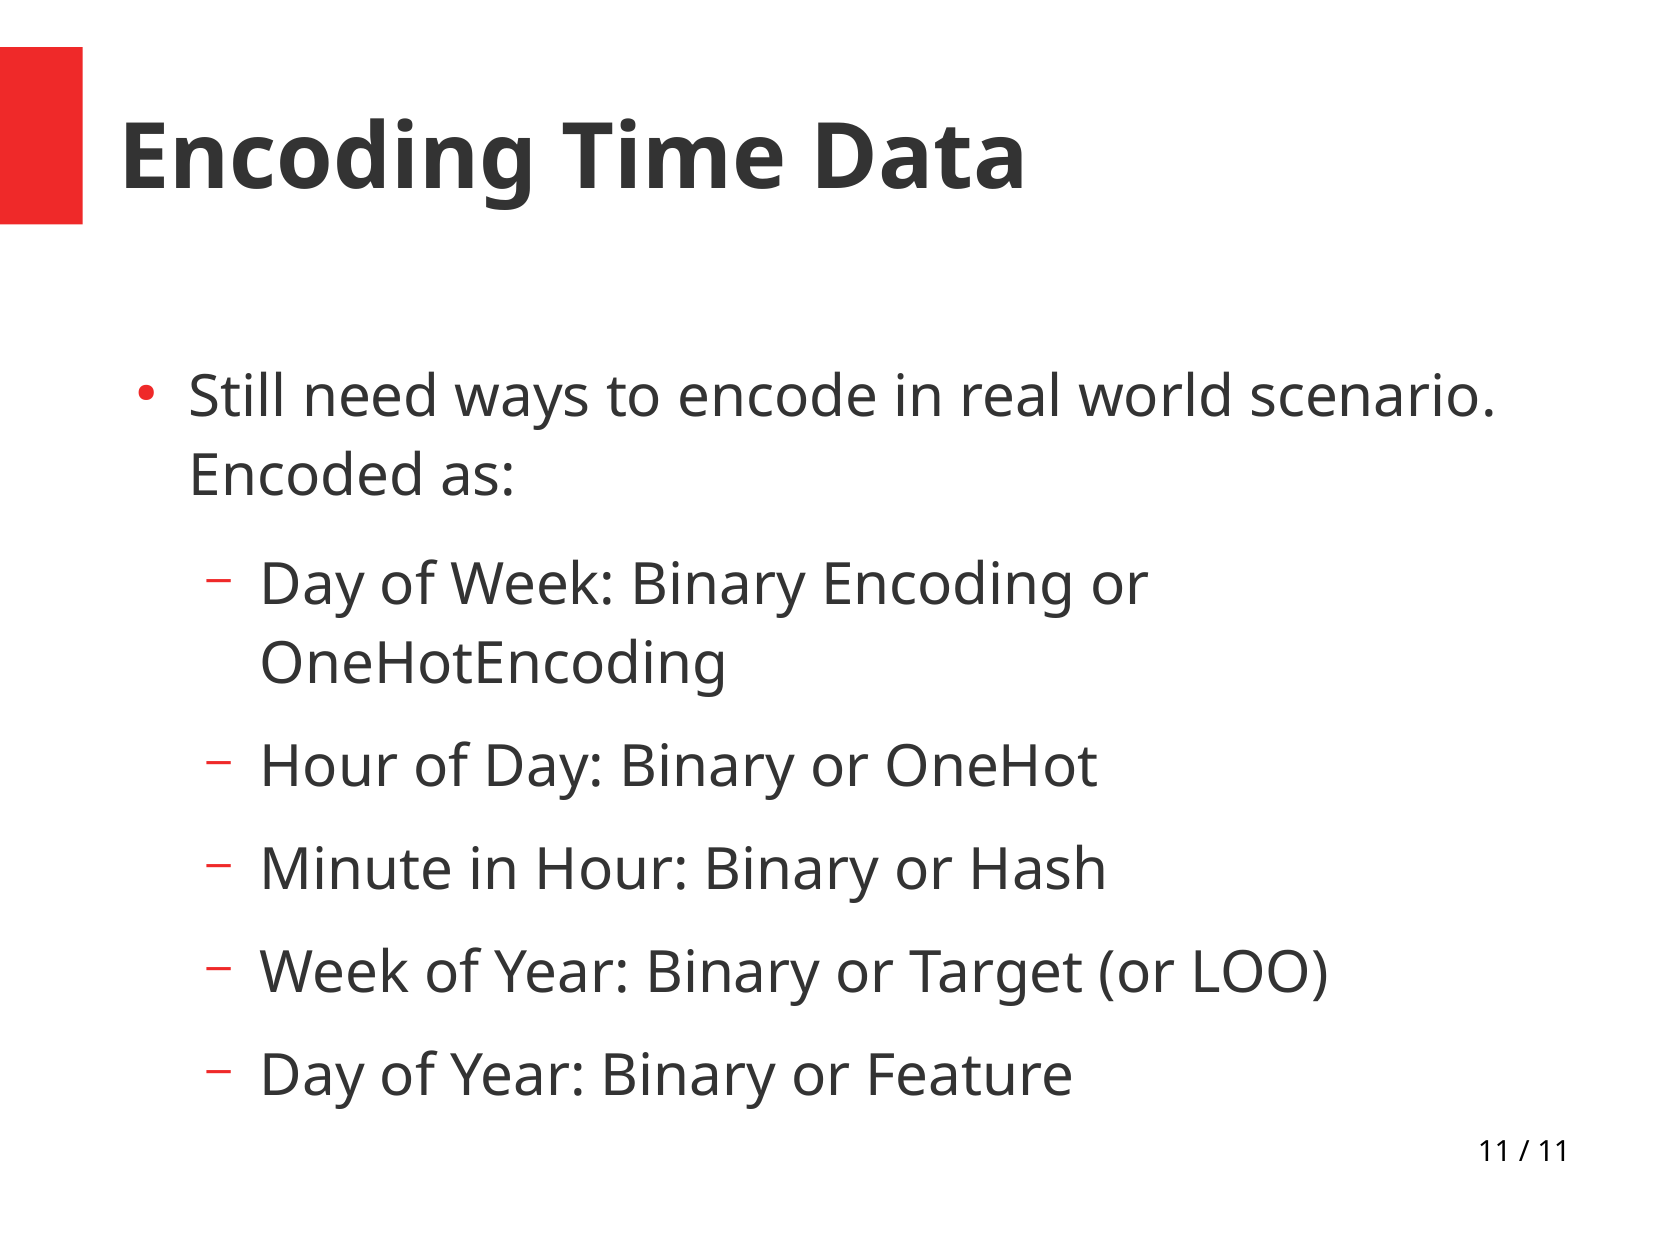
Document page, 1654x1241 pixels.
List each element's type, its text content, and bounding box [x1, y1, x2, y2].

title Encoding Time Data [118, 49, 1571, 257]
list Still need ways to encode in real world scenario. Encoded as: Day of Week: Binary Encoding or OneHotEncoding Hour of Day: Binary or OneHot Minute in Hour: Binary or Hash Week of Year: Binary or Target (or LOO) Day of Year: Binary or Feature [118, 354, 1536, 1074]
